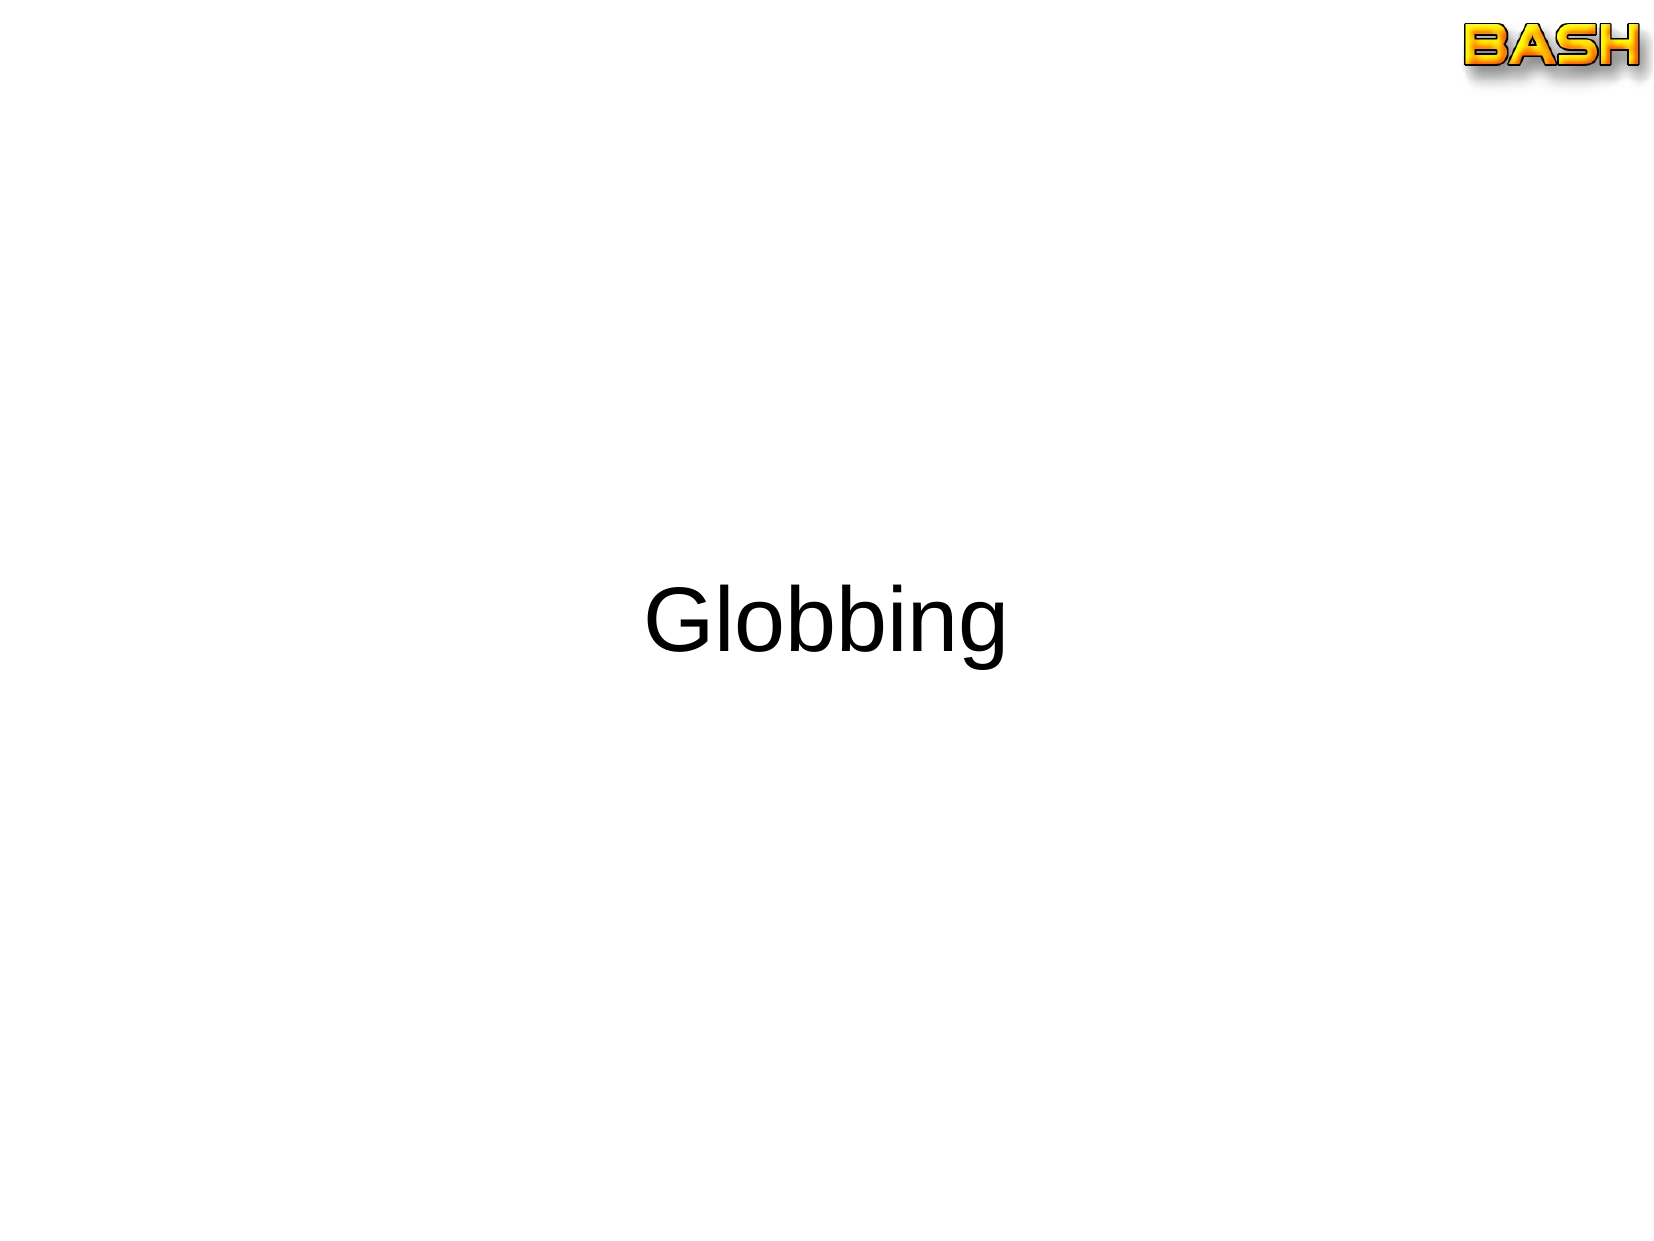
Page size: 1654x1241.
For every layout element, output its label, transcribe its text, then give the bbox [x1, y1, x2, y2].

picture [1450, 0, 1654, 96]
title Globbing [82, 523, 1571, 717]
